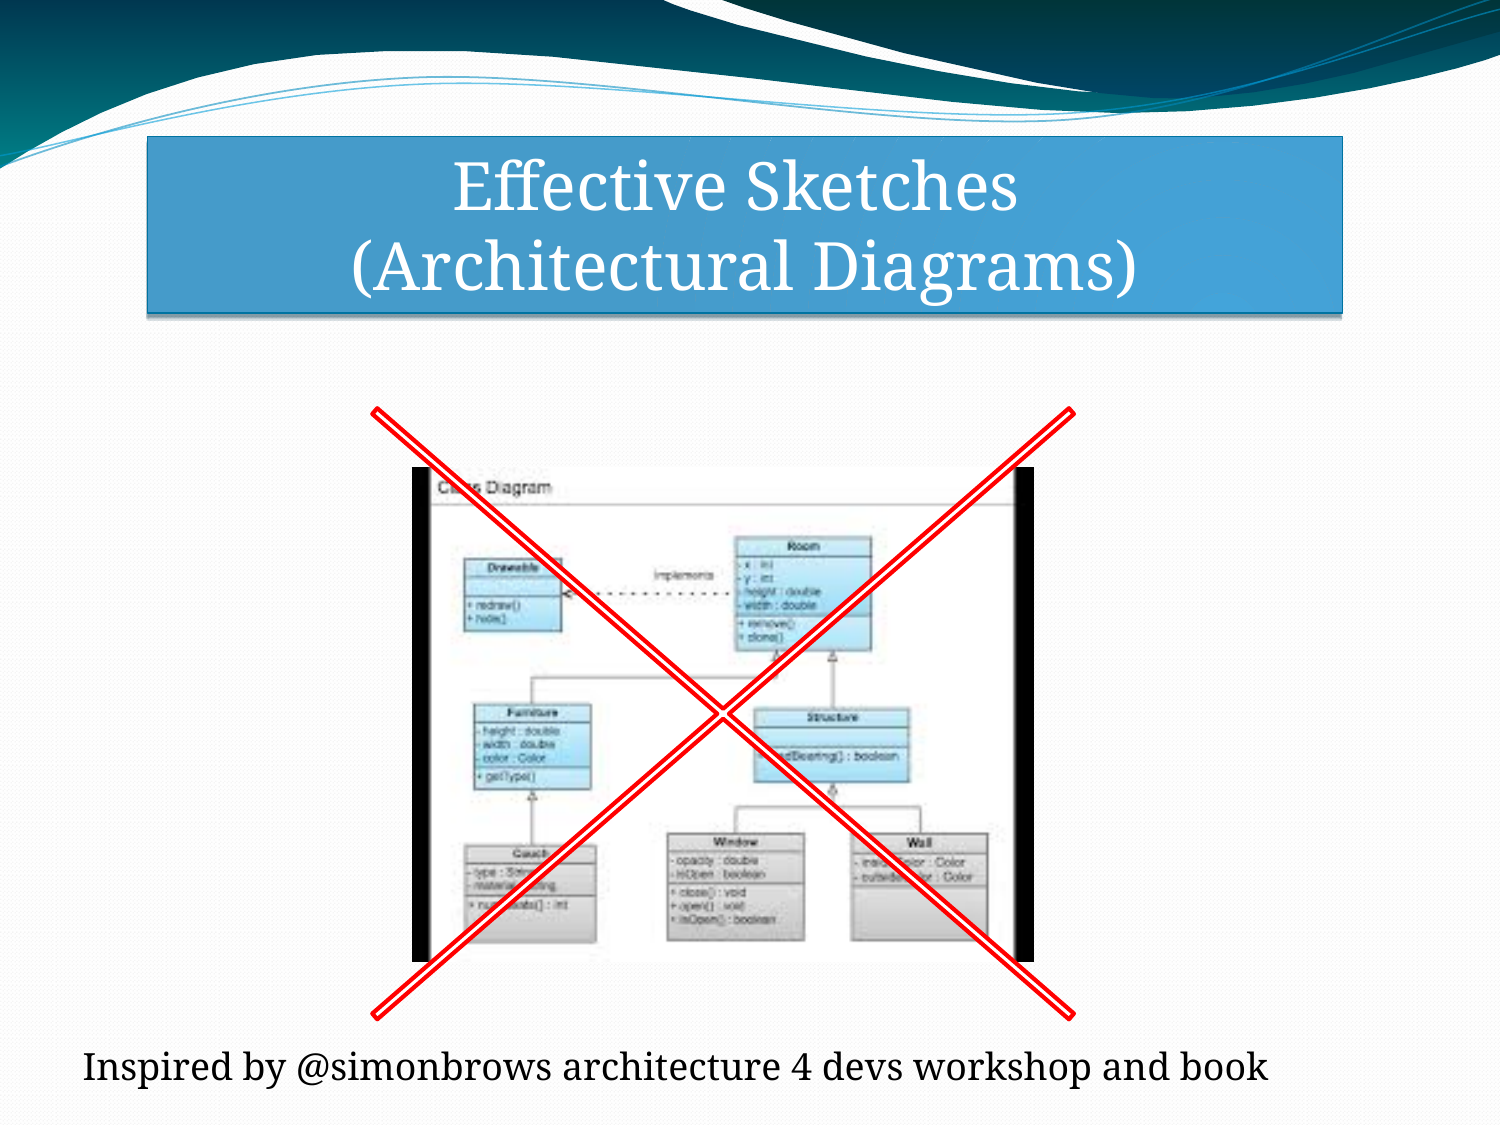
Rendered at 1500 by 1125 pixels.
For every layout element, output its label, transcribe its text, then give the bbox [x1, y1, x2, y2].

picture [445, 720, 1001, 962]
text_box [372, 408, 1074, 1020]
text_box Inspired by @simonbrows architecture 4 devs workshop and book [67, 1035, 1379, 1096]
picture [412, 467, 716, 962]
text_box Effective Sketches (Architectural Diagrams) [147, 136, 1343, 313]
picture [447, 467, 1000, 707]
picture [730, 467, 1034, 962]
